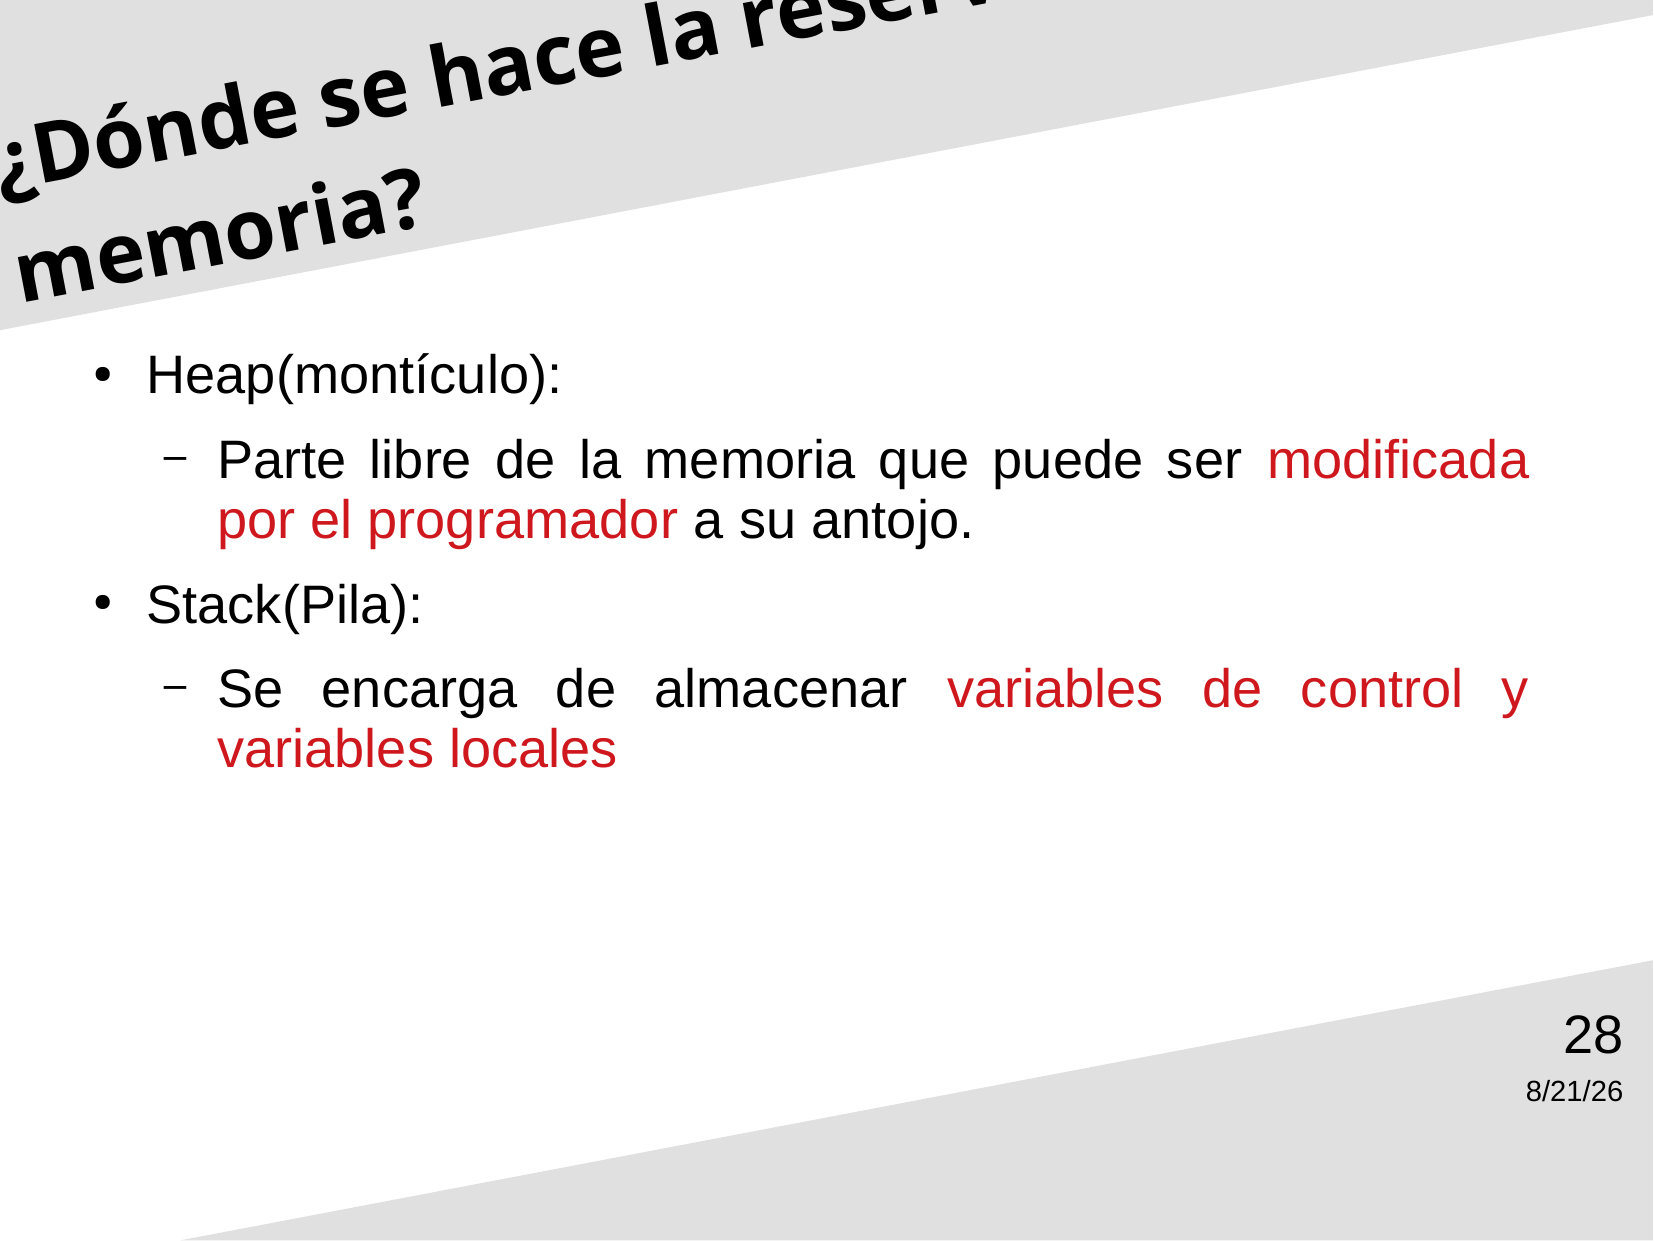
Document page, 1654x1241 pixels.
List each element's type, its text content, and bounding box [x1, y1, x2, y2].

title ¿Dónde se hace la reserva de memoria? [0, 0, 1486, 318]
list Heap(montículo): Parte libre de la memoria que puede ser modificada por el programador a su antojo. Stack(Pila): Se encarga de almacenar variables de control y variables locales [75, 345, 1531, 1065]
